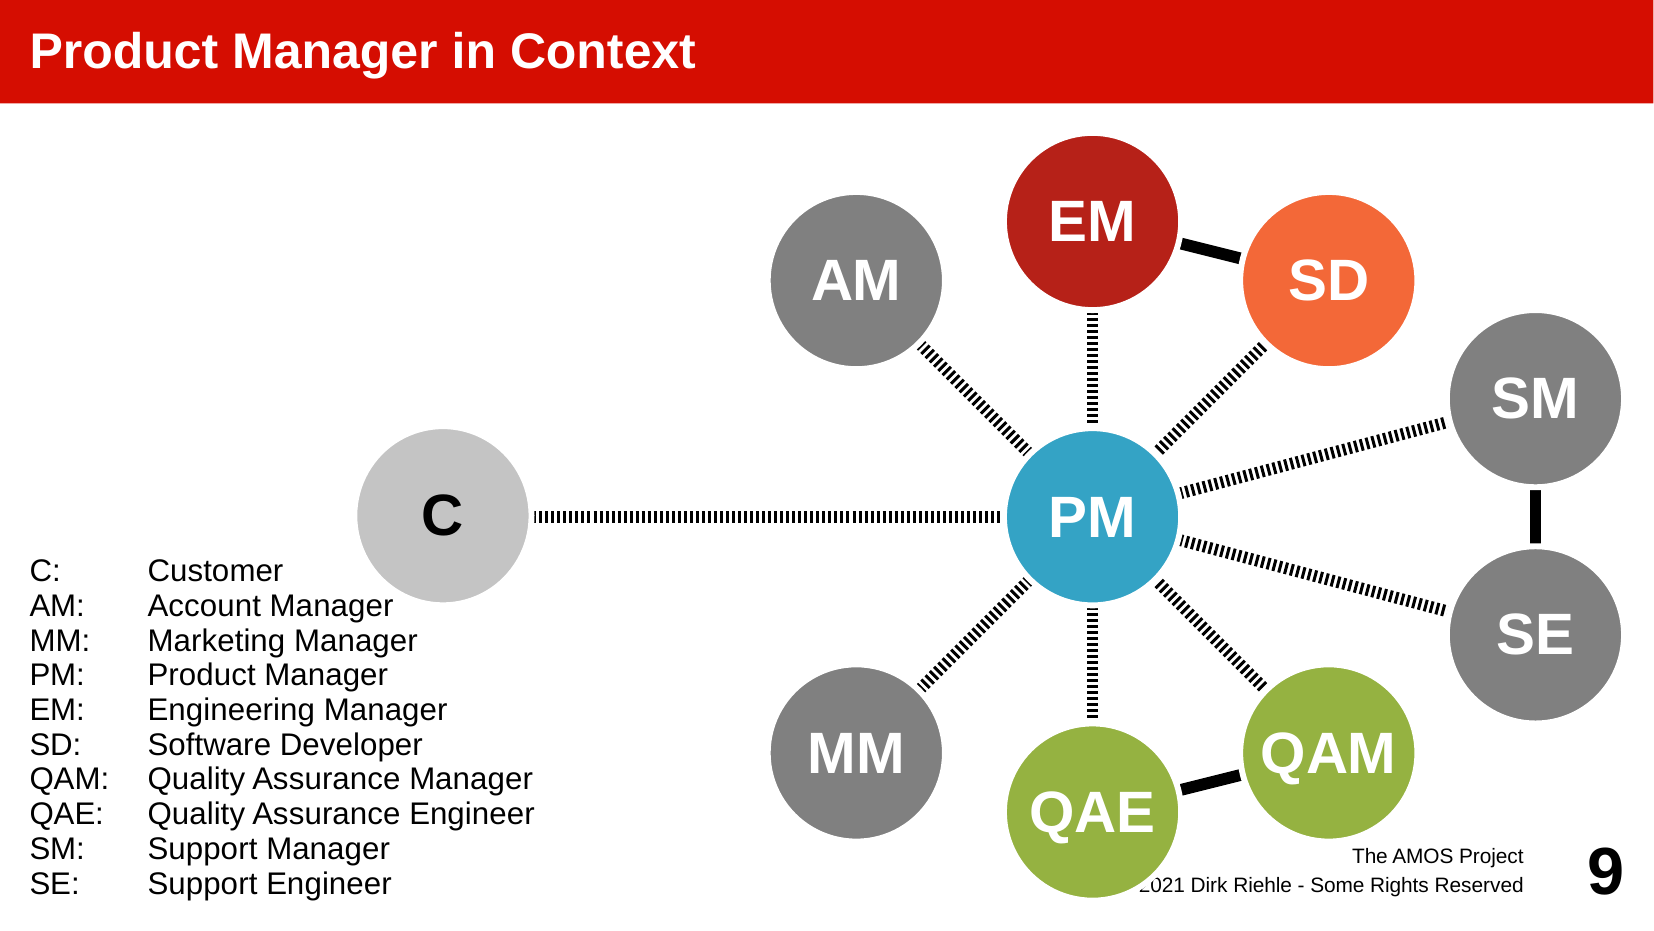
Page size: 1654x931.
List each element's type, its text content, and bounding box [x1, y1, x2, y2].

text_box SD [1240, 191, 1418, 370]
text_box SE [1446, 546, 1625, 724]
text_box QAE [1003, 723, 1182, 901]
title Product Manager in Context [0, 0, 1654, 104]
text_box C: Customer AM: Account Manager MM: Marketing Manager PM: Product Manager EM: Engineering Manager SD: Software Developer QAM: Quality Assurance Manager QAE: Quality Assurance Engineer SM: Support Manager SE: Support Engineer [0, 280, 1182, 931]
text_box QAM [1240, 664, 1418, 842]
text_box MM [767, 664, 945, 842]
text_box SM [1446, 310, 1625, 488]
text_box PM [1003, 428, 1182, 606]
text_box EM [1003, 132, 1182, 311]
text_box C [354, 426, 532, 606]
text_box AM [767, 191, 945, 370]
